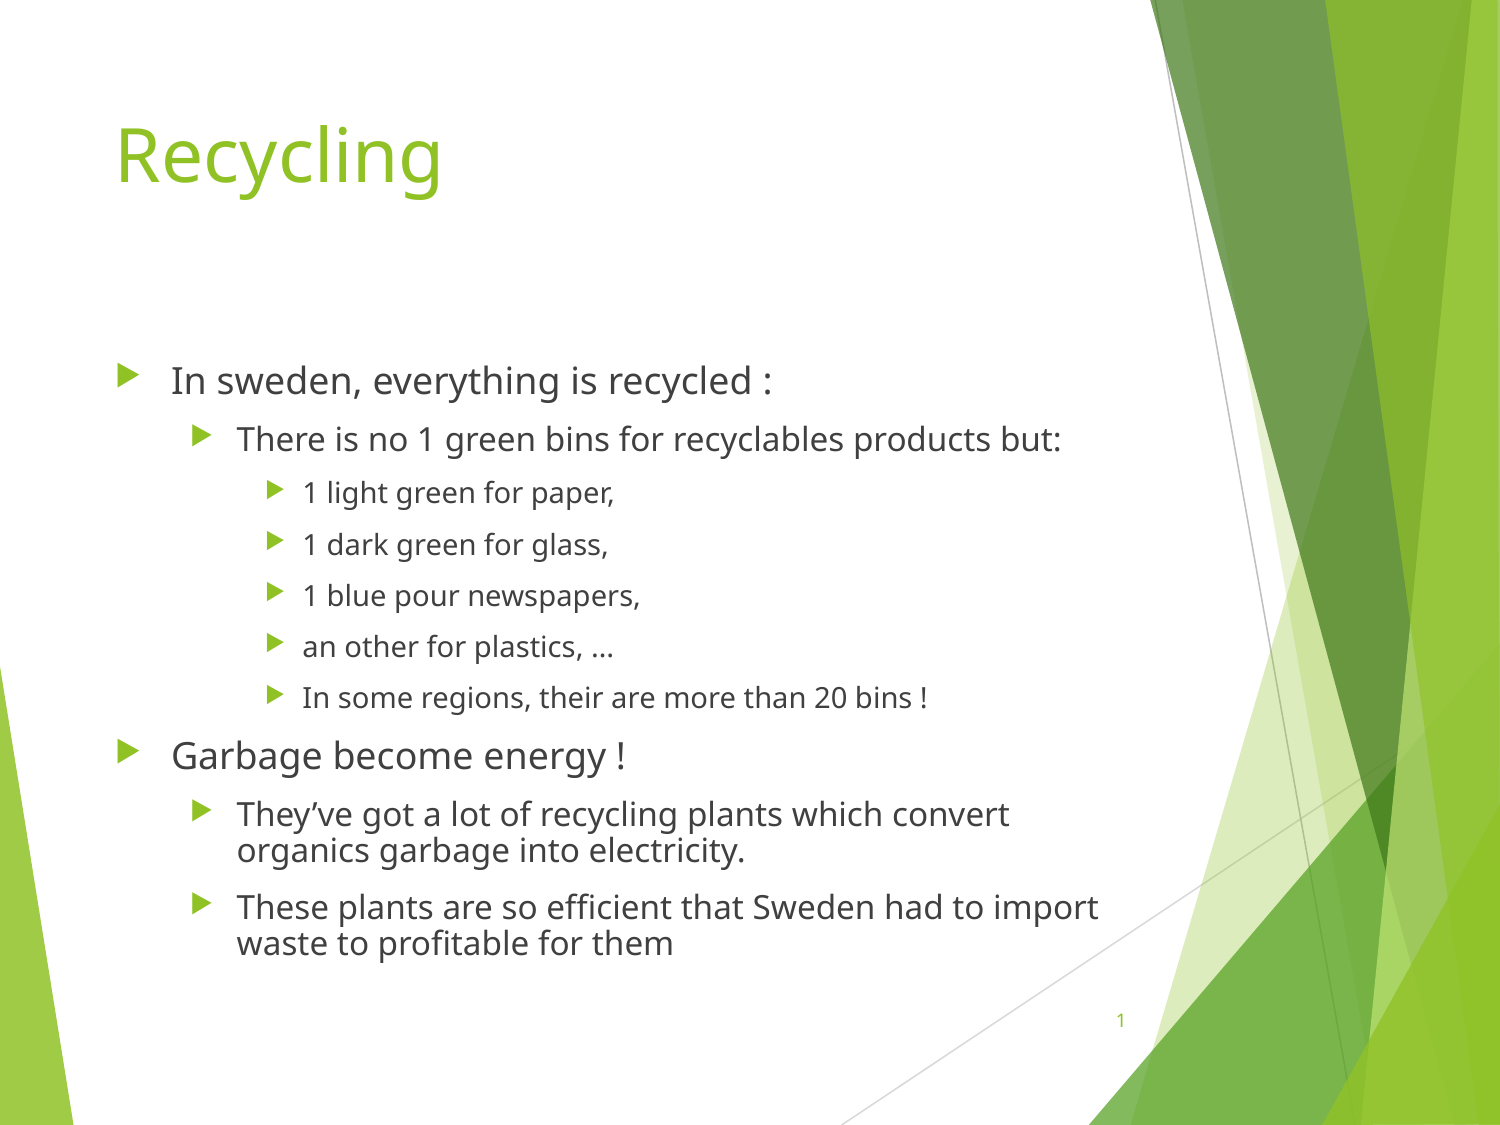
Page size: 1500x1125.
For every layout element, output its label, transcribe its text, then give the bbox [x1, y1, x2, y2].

list In sweden, everything is recycled : There is no 1 green bins for recyclables products but: 1 light green for paper, 1 dark green for glass, 1 blue pour newspapers, an other for plastics, … In some regions, their are more than 20 bins ! Garbage become energy ! They’ve got a lot of recycling plants which convert organics garbage into electricity. These plants are so efficient that Sweden had to import waste to profitable for them [99, 354, 1142, 992]
title Recycling [99, 99, 1142, 317]
text_box <numéro> [1057, 991, 1142, 1052]
